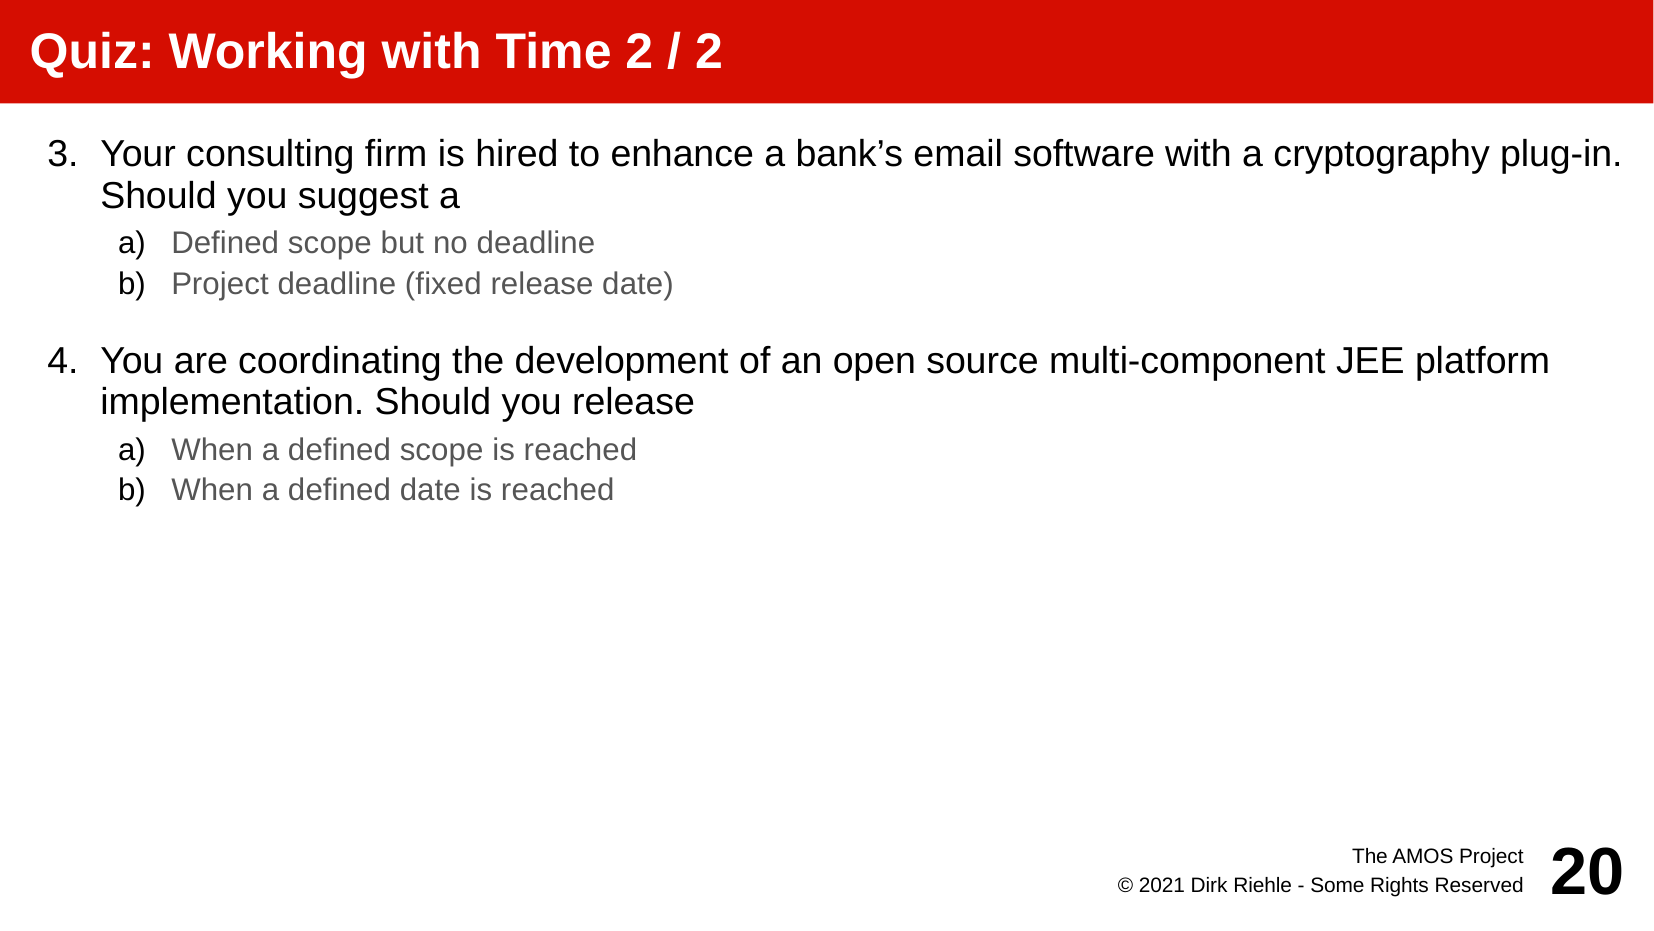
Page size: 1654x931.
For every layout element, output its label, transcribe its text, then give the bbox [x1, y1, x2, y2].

title Quiz: Working with Time 2 / 2 [0, 0, 1654, 104]
list Your consulting firm is hired to enhance a bank’s email software with a cryptography plug-in. Should you suggest a Defined scope but no deadline Project deadline (fixed release date) You are coordinating the development of an open source multi-component JEE platform implementation. Should you release When a defined scope is reached When a defined date is reached [29, 132, 1625, 813]
